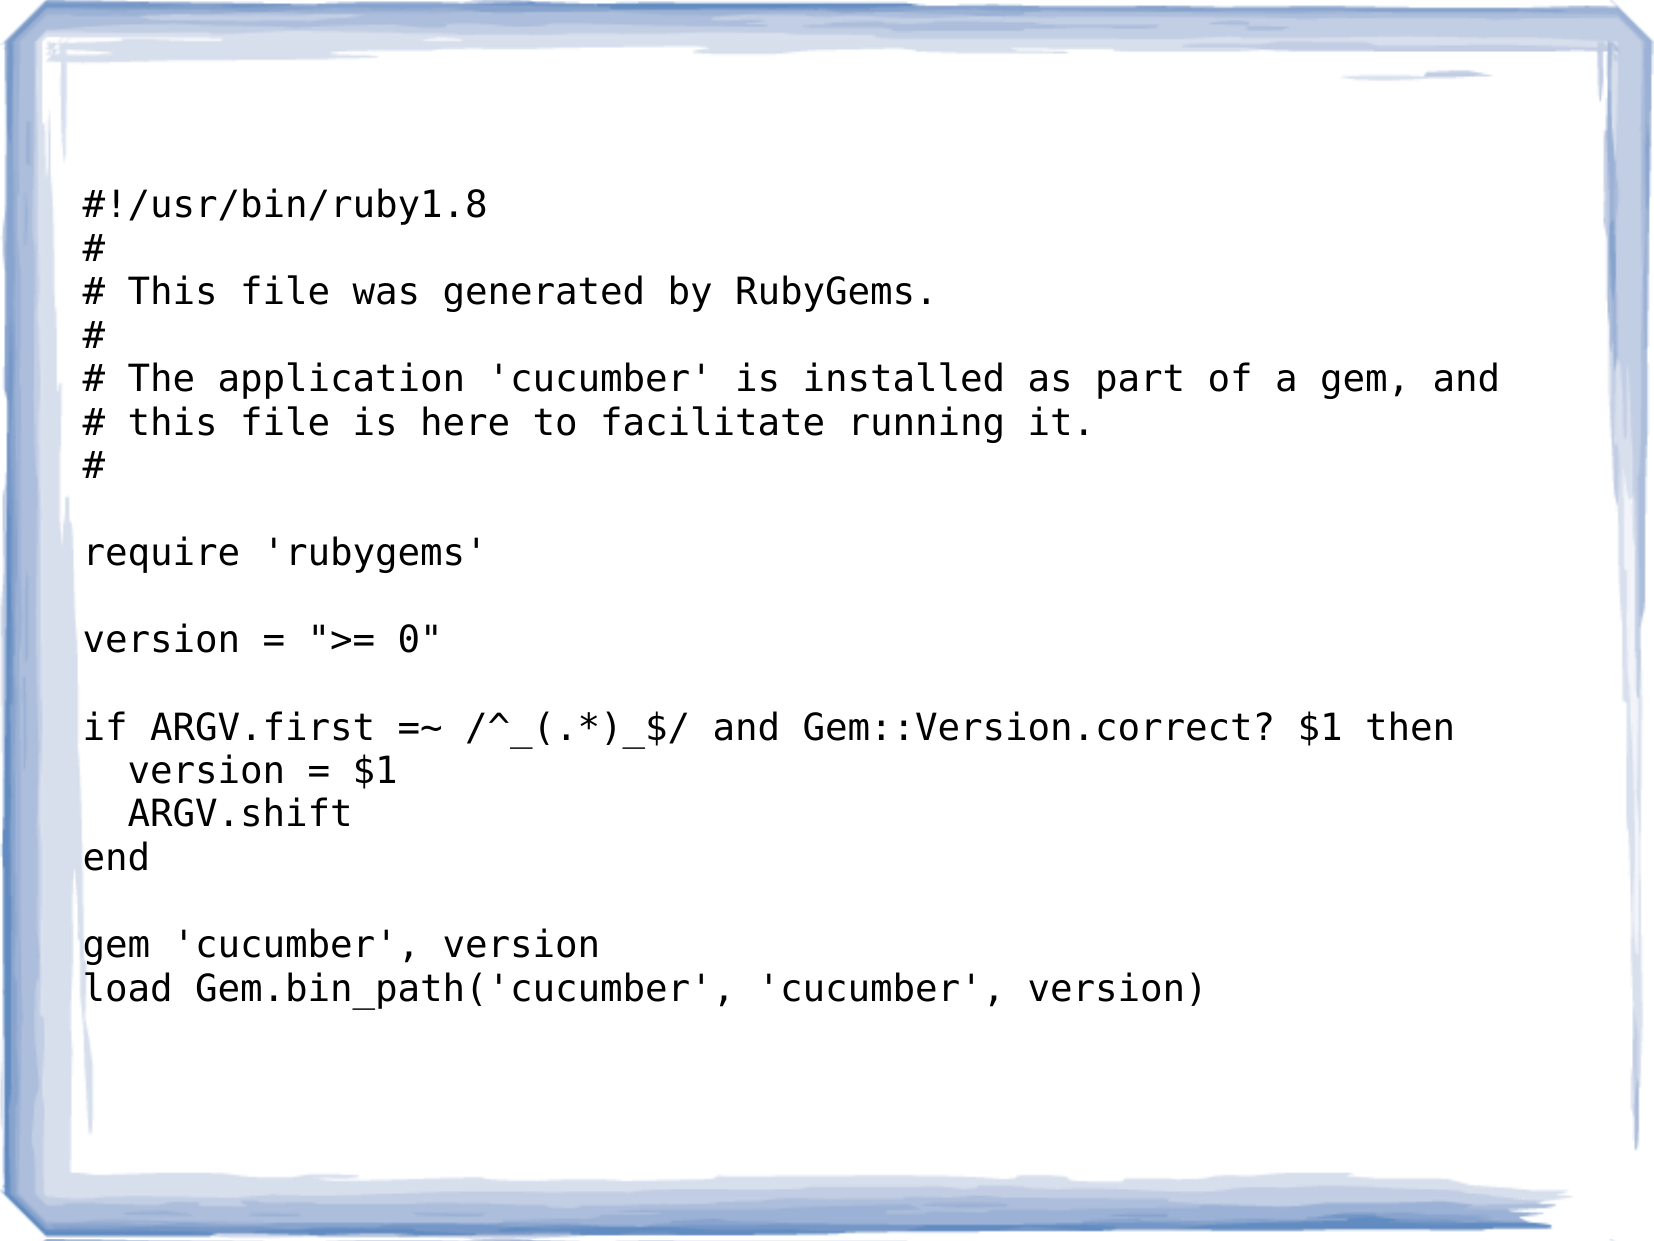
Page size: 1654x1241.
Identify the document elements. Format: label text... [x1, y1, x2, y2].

subtitle #!/usr/bin/ruby1.8 # # This file was generated by RubyGems. # # The application 'cucumber' is installed as part of a gem, and # this file is here to facilitate running it. # require 'rubygems' version = ">= 0" if ARGV.first =~ /^_(.*)_$/ and Gem::Version.correct? $1 then version = $1 ARGV.shift end gem 'cucumber', version load Gem.bin_path('cucumber', 'cucumber', version) [82, 56, 1571, 1136]
picture [0, 0, 1654, 1241]
